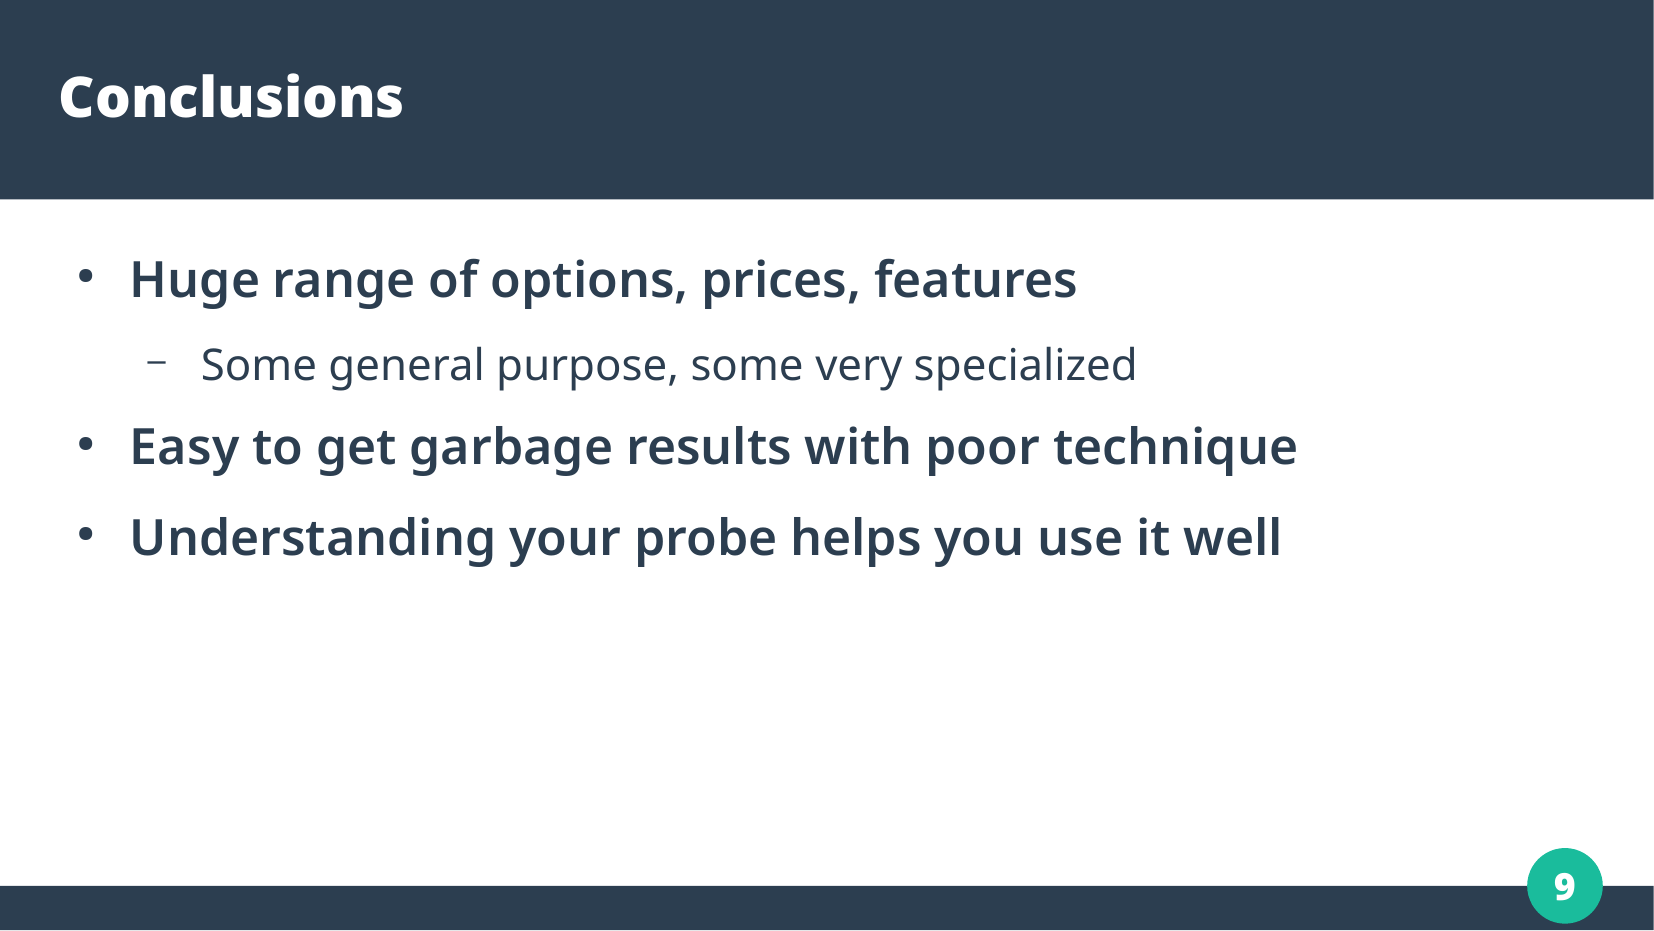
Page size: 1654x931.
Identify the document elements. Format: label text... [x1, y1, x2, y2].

list Huge range of options, prices, features Some general purpose, some very specialized Easy to get garbage results with poor technique Understanding your probe helps you use it well [59, 243, 1595, 864]
title Conclusions [59, 37, 1595, 155]
